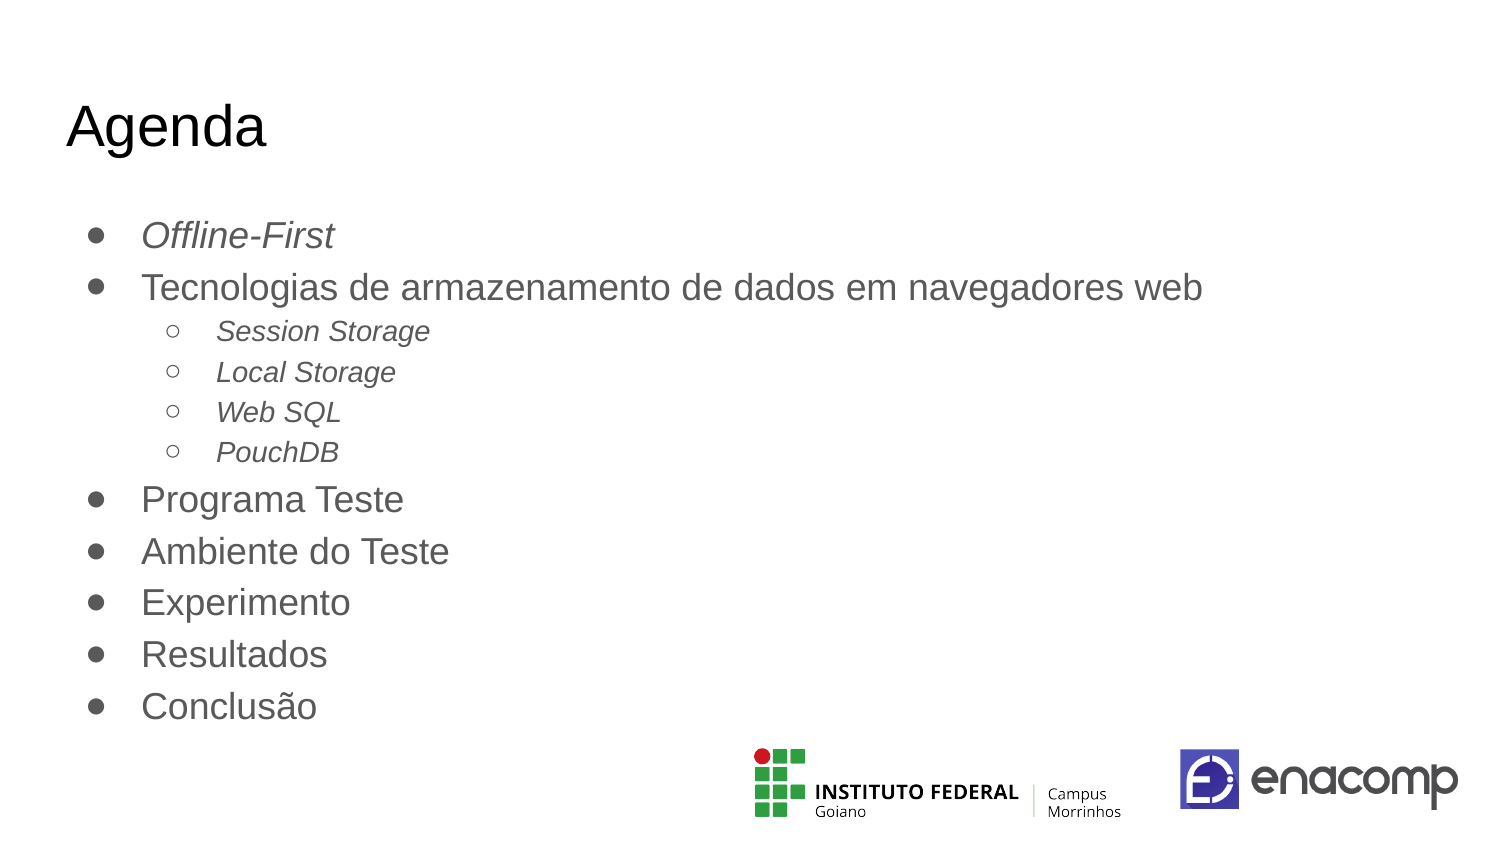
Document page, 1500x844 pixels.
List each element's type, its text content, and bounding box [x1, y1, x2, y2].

picture [1180, 749, 1458, 810]
title Agenda [51, 72, 1449, 167]
list Offline-First Tecnologias de armazenamento de dados em navegadores web Session Storage Local Storage Web SQL PouchDB Programa Teste Ambiente do Teste Experimento Resultados Conclusão [51, 189, 1449, 750]
picture [739, 649, 1129, 844]
